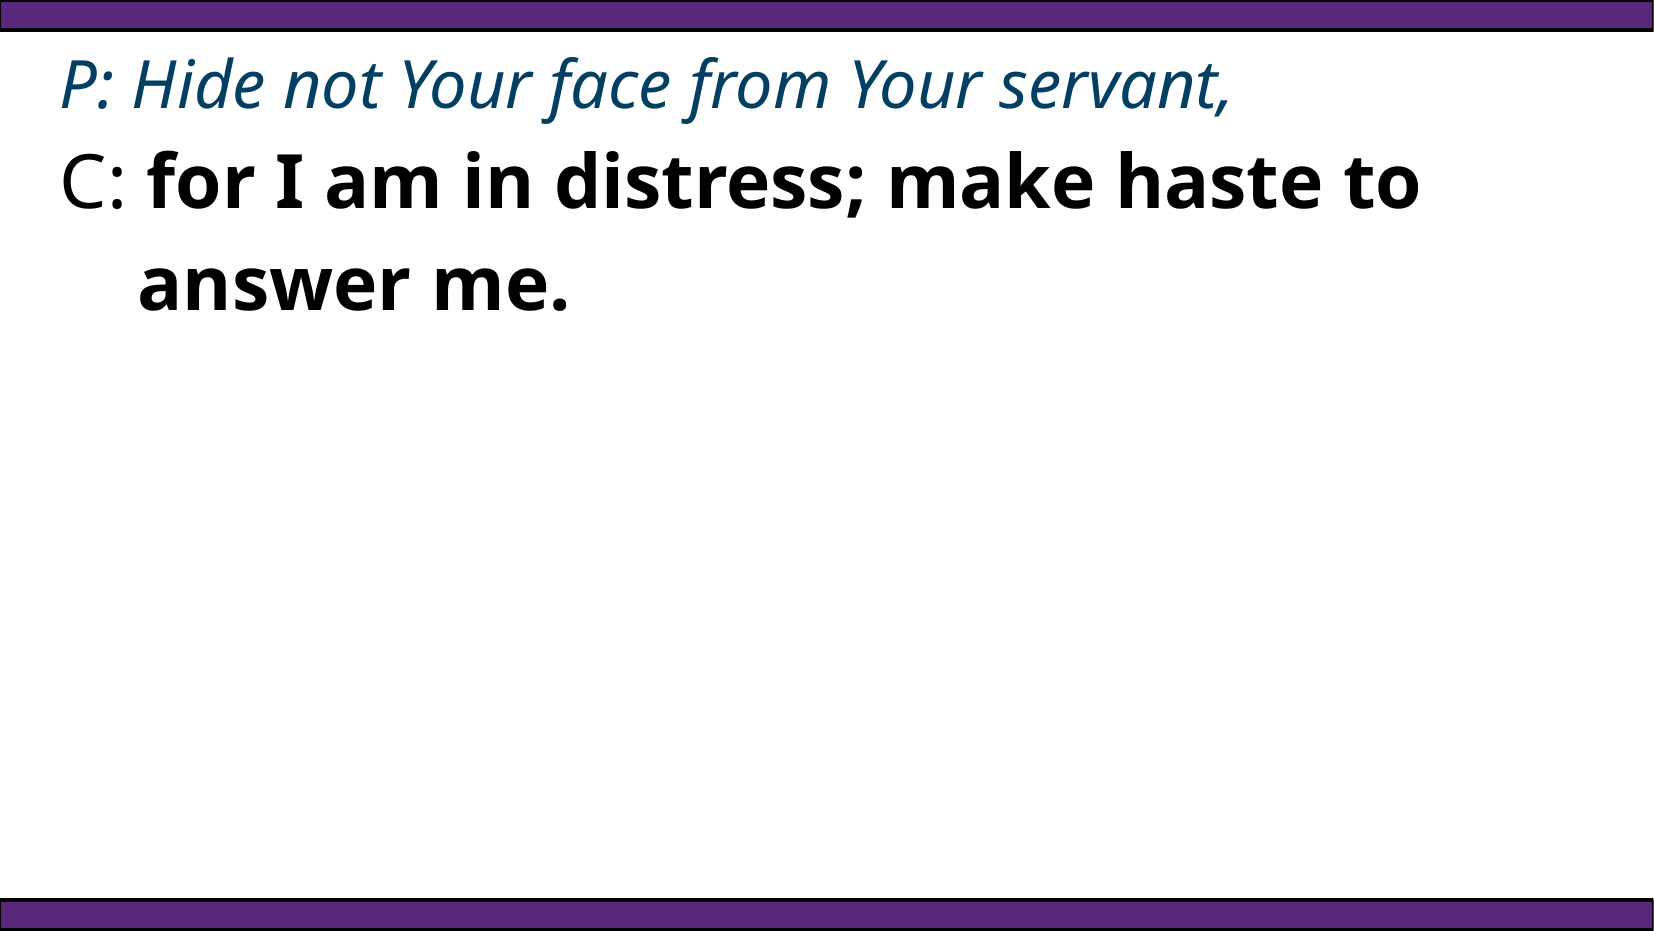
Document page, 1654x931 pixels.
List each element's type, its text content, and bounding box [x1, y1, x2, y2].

text_box P: Hide not Your face from Your servant, C: for I am in distress; make haste to answer me. [45, 30, 1606, 348]
text_box [0, 0, 1654, 31]
text_box [0, 900, 1654, 931]
picture [0, 31, 1654, 900]
